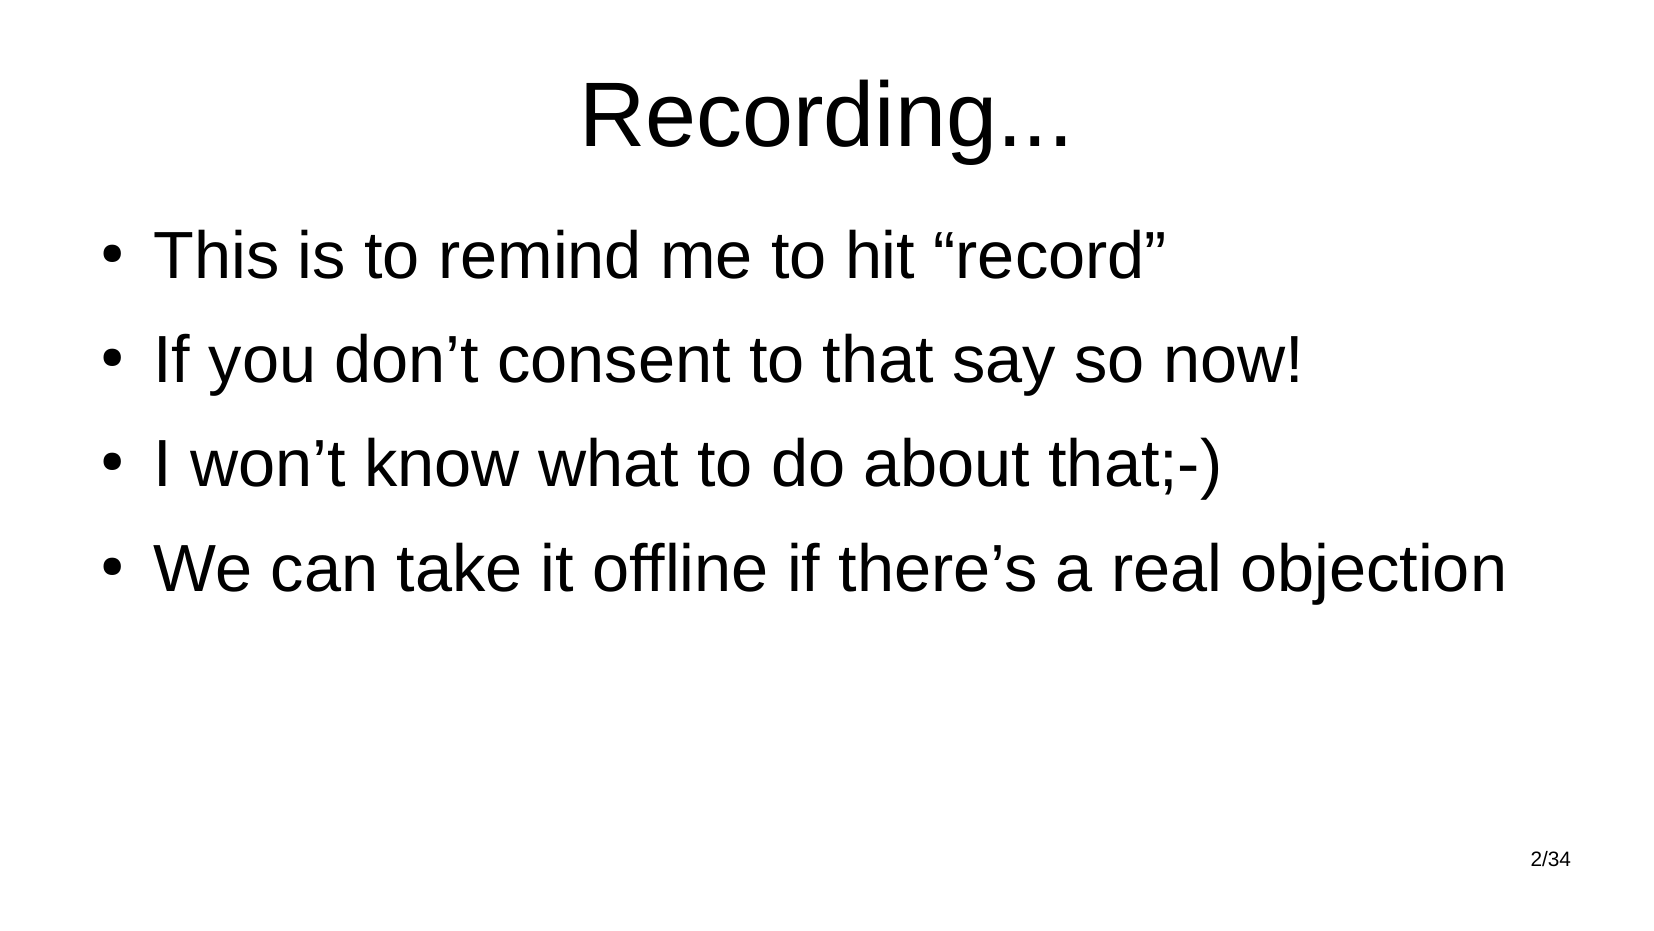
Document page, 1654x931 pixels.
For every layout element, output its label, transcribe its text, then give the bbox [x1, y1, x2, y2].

list This is to remind me to hit “record” If you don’t consent to that say so now! I won’t know what to do about that;-) We can take it offline if there’s a real objection [82, 217, 1571, 758]
title Recording... [82, 37, 1571, 193]
